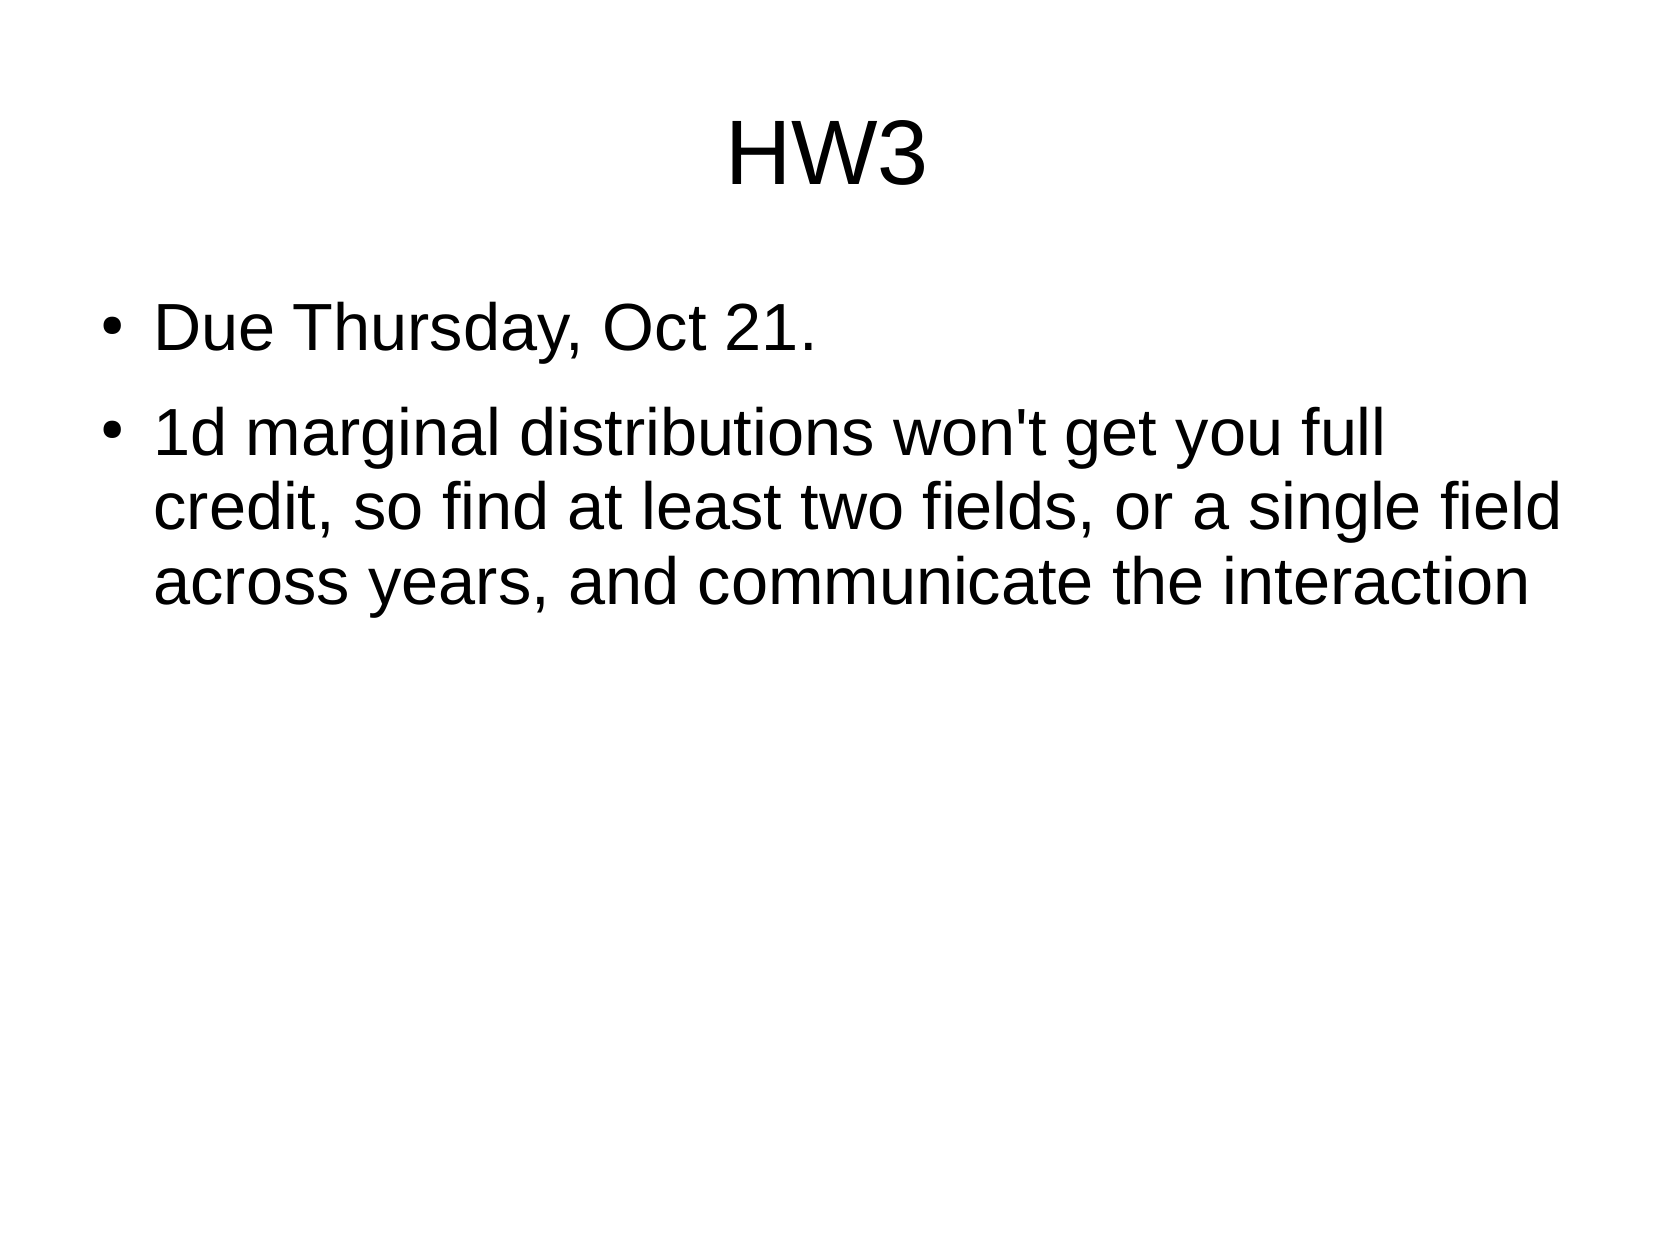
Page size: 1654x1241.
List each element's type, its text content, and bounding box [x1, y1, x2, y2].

title HW3 [82, 49, 1571, 257]
list Due Thursday, Oct 21. 1d marginal distributions won't get you full credit, so find at least two fields, or a single field across years, and communicate the interaction [82, 290, 1571, 1109]
